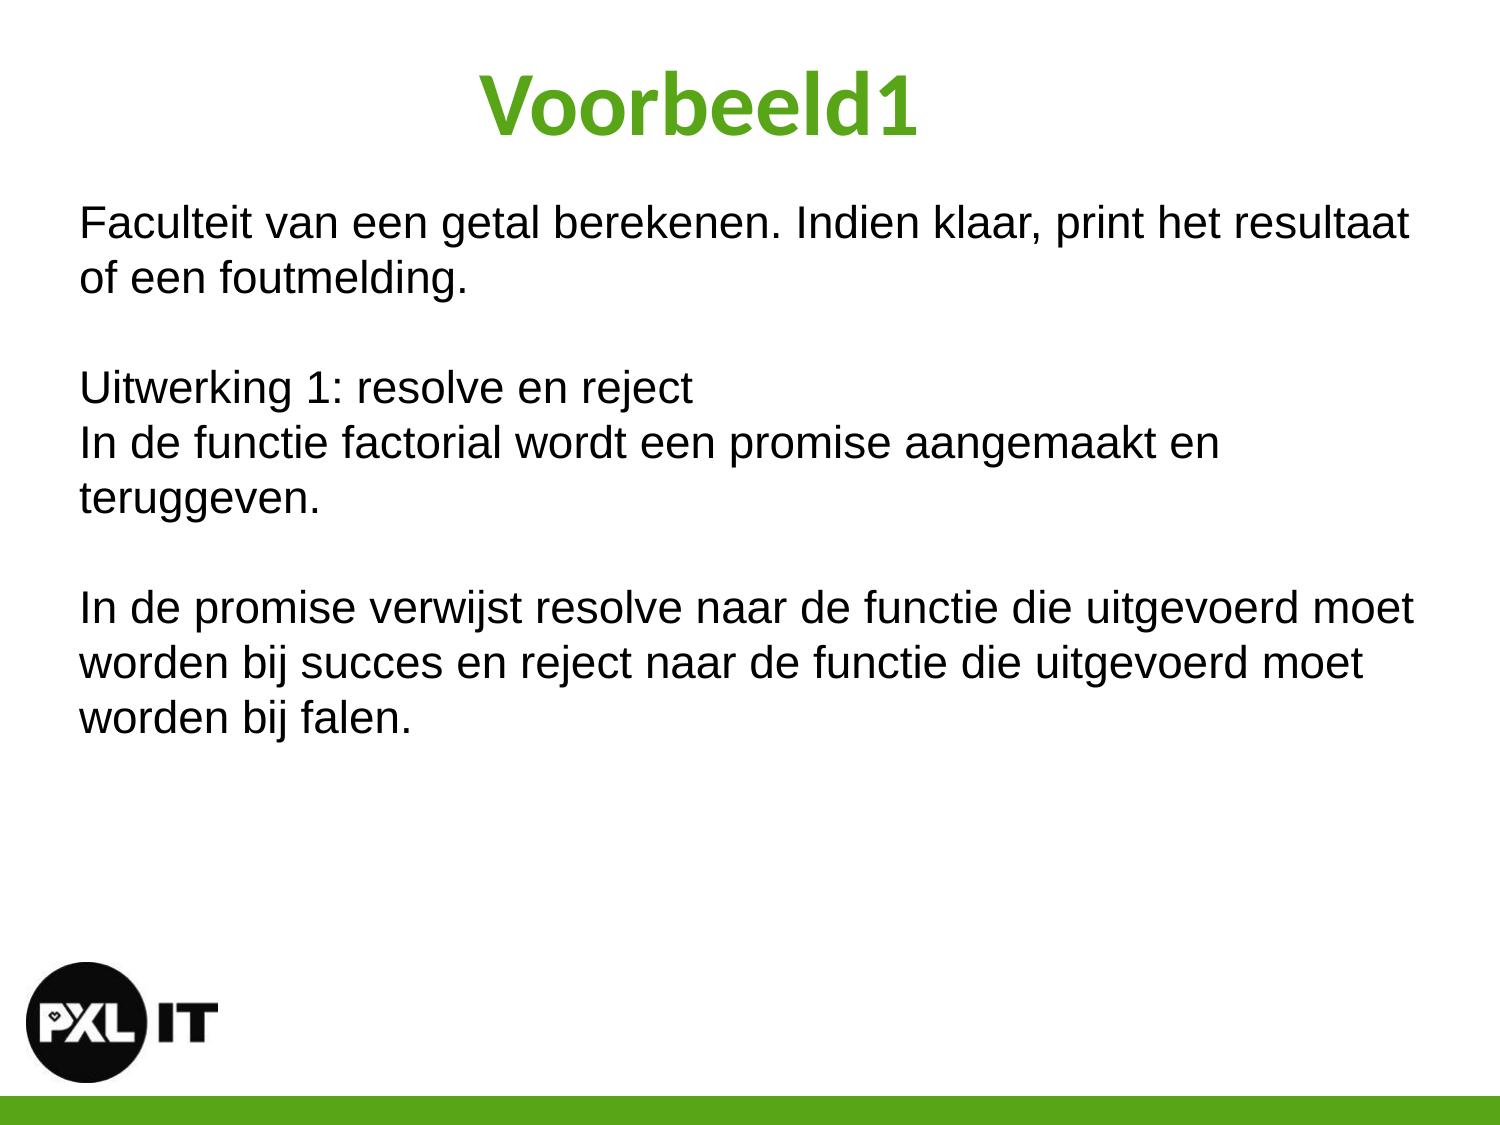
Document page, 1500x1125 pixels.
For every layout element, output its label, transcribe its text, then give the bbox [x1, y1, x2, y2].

picture [26, 962, 218, 1083]
text_box Voorbeeld1 [0, 36, 1443, 162]
text_box Faculteit van een getal berekenen. Indien klaar, print het resultaat of een foutmelding. Uitwerking 1: resolve en reject In de functie factorial wordt een promise aangemaakt en teruggeven. In de promise verwijst resolve naar de functie die uitgevoerd moet worden bij succes en reject naar de functie die uitgevoerd moet worden bij falen. [64, 185, 1451, 1023]
